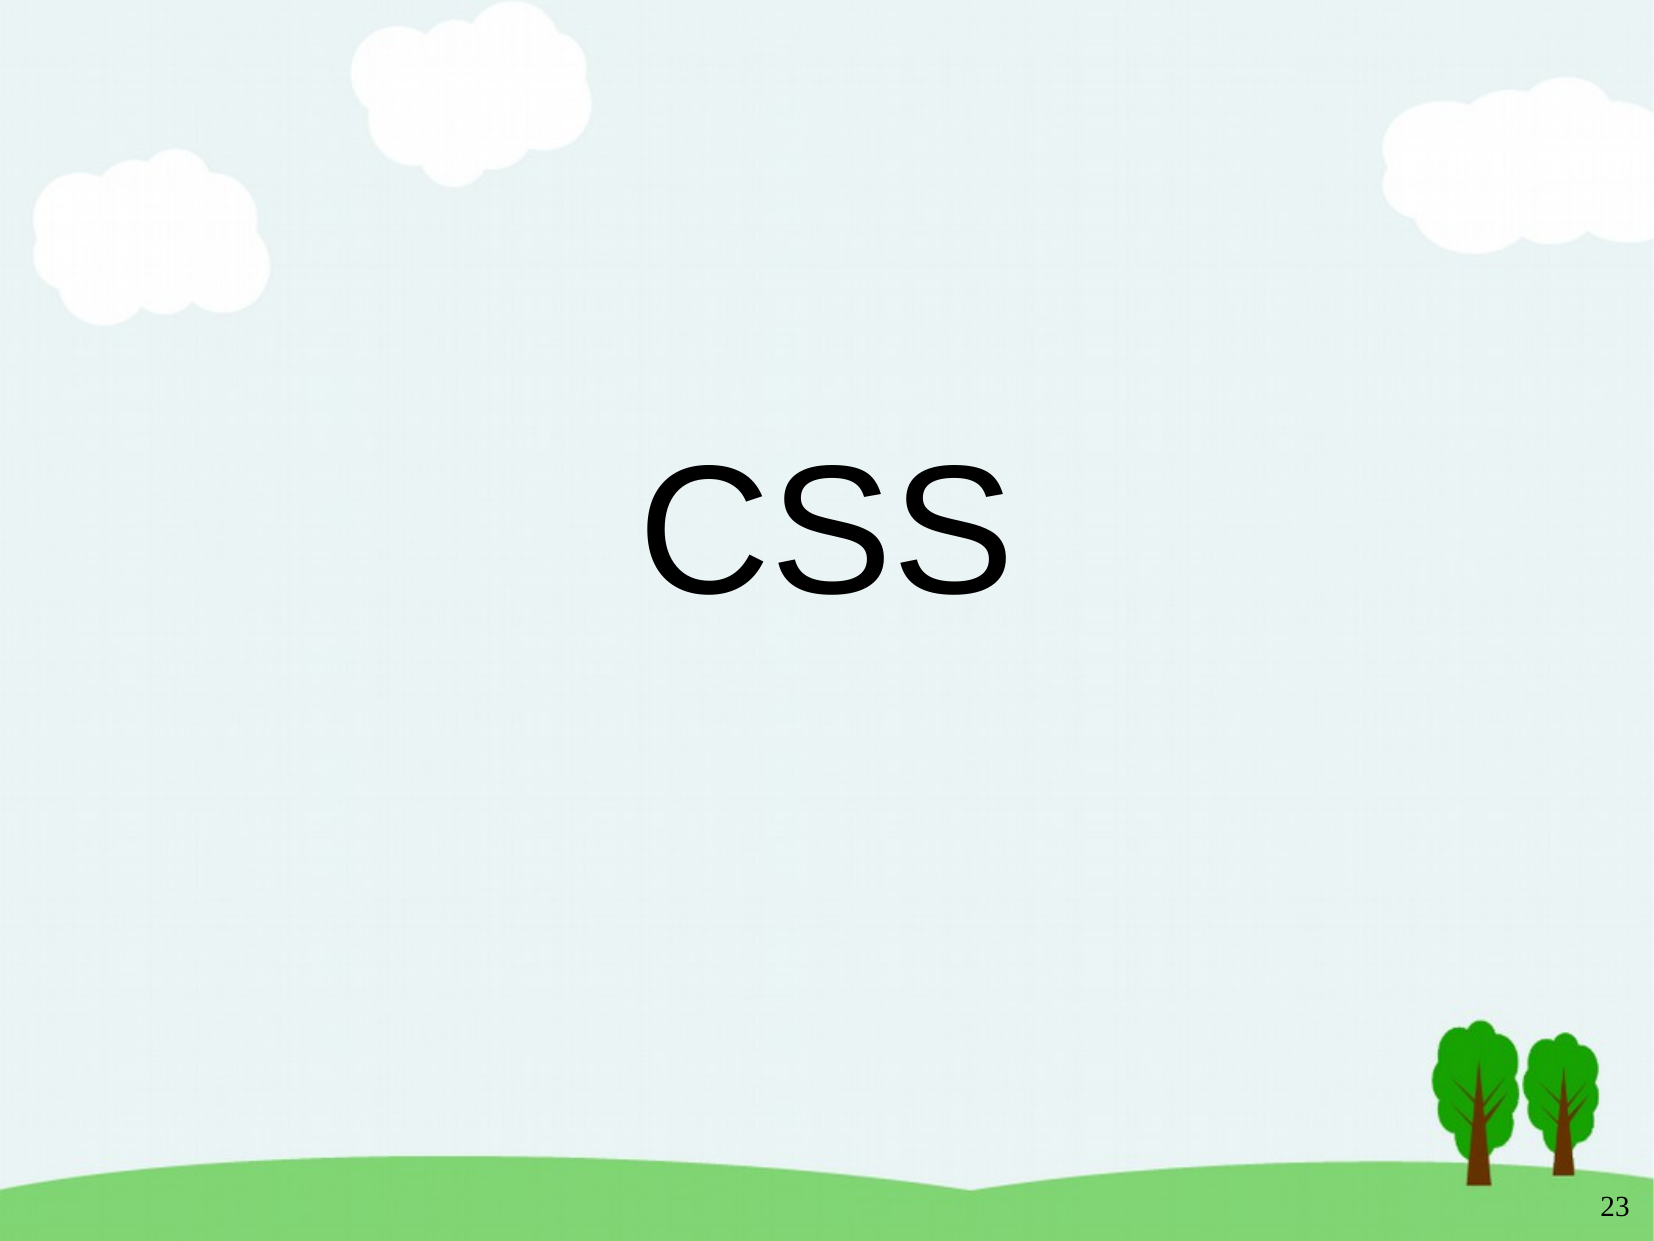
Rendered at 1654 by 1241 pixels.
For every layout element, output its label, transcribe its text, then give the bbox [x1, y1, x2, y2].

subtitle CSS [82, 49, 1571, 1010]
picture [0, 0, 1654, 1241]
